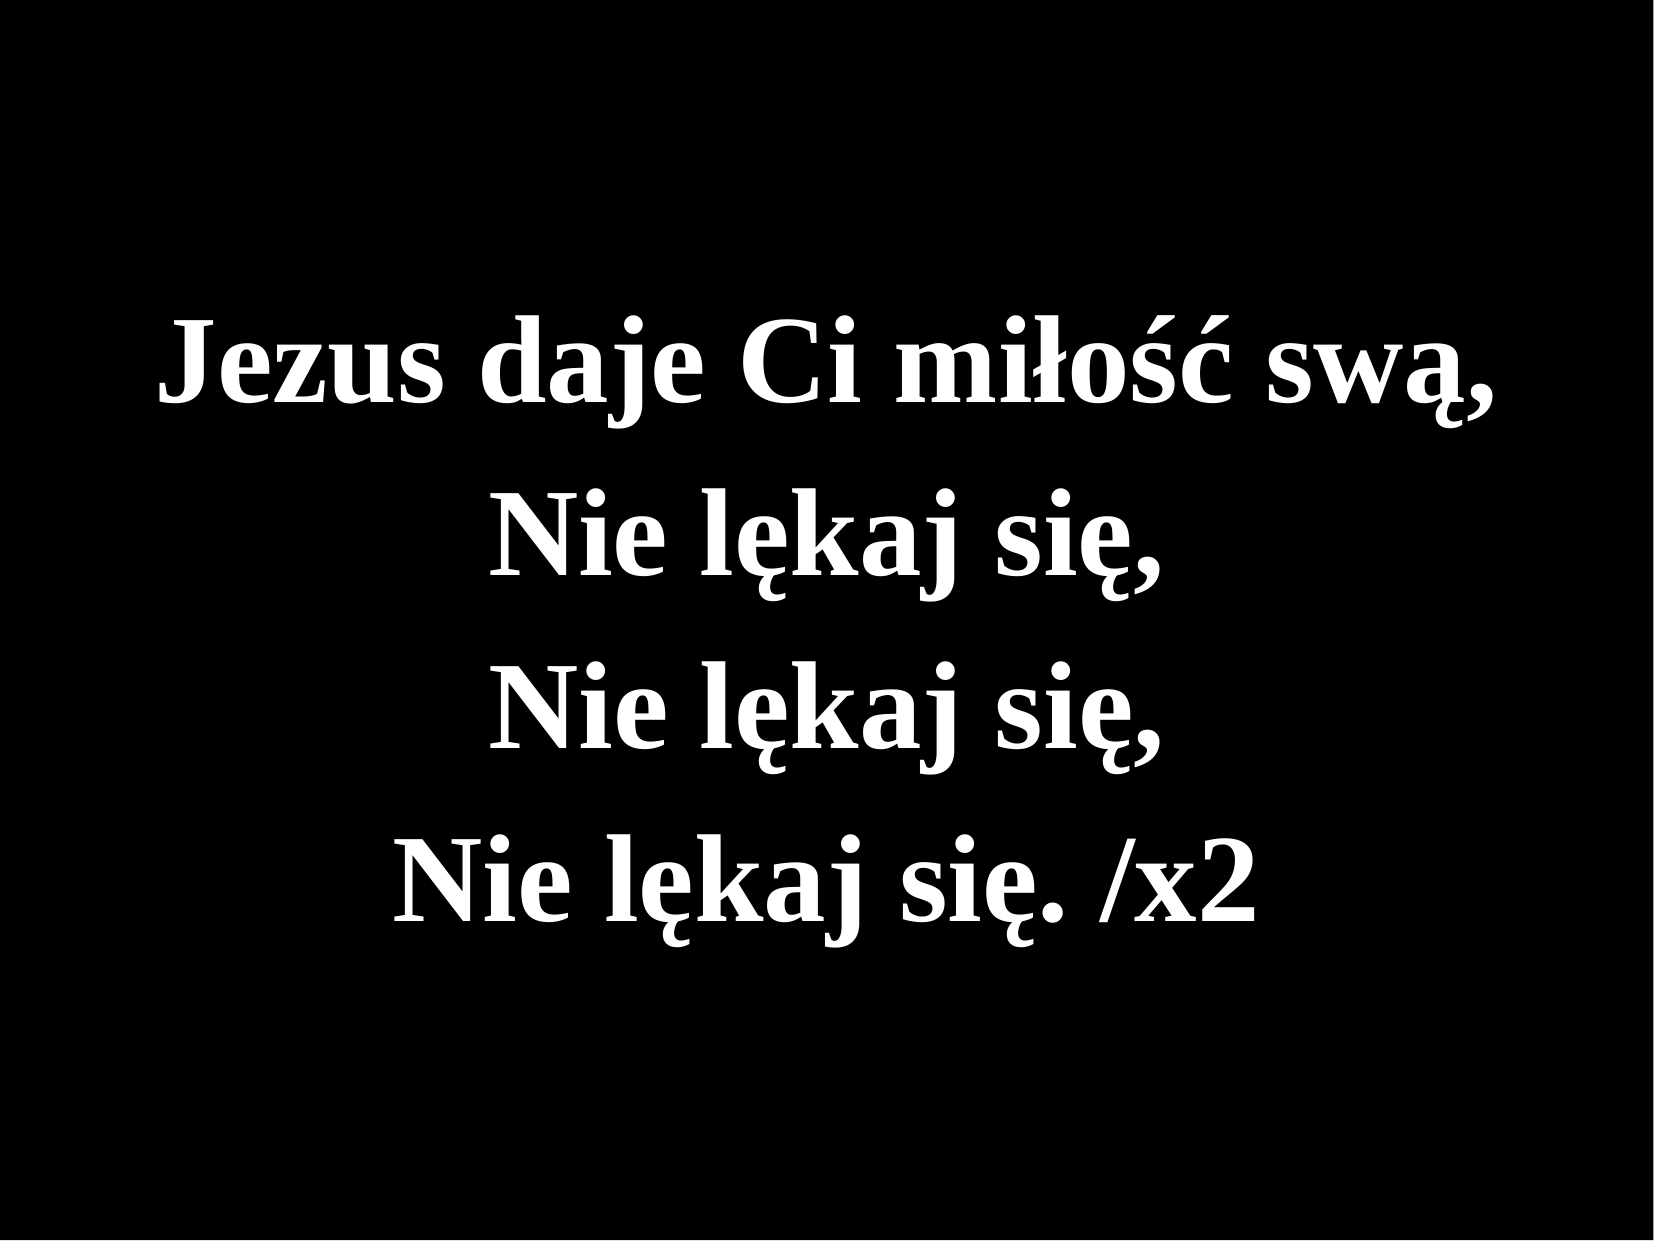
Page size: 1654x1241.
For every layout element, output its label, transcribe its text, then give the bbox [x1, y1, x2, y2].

title Jezus daje Ci miłość swą, ppp Nie lękaj się, ppp Nie lękaj się, ppp Nie lękaj się. /x2 [0, 0, 1654, 1241]
